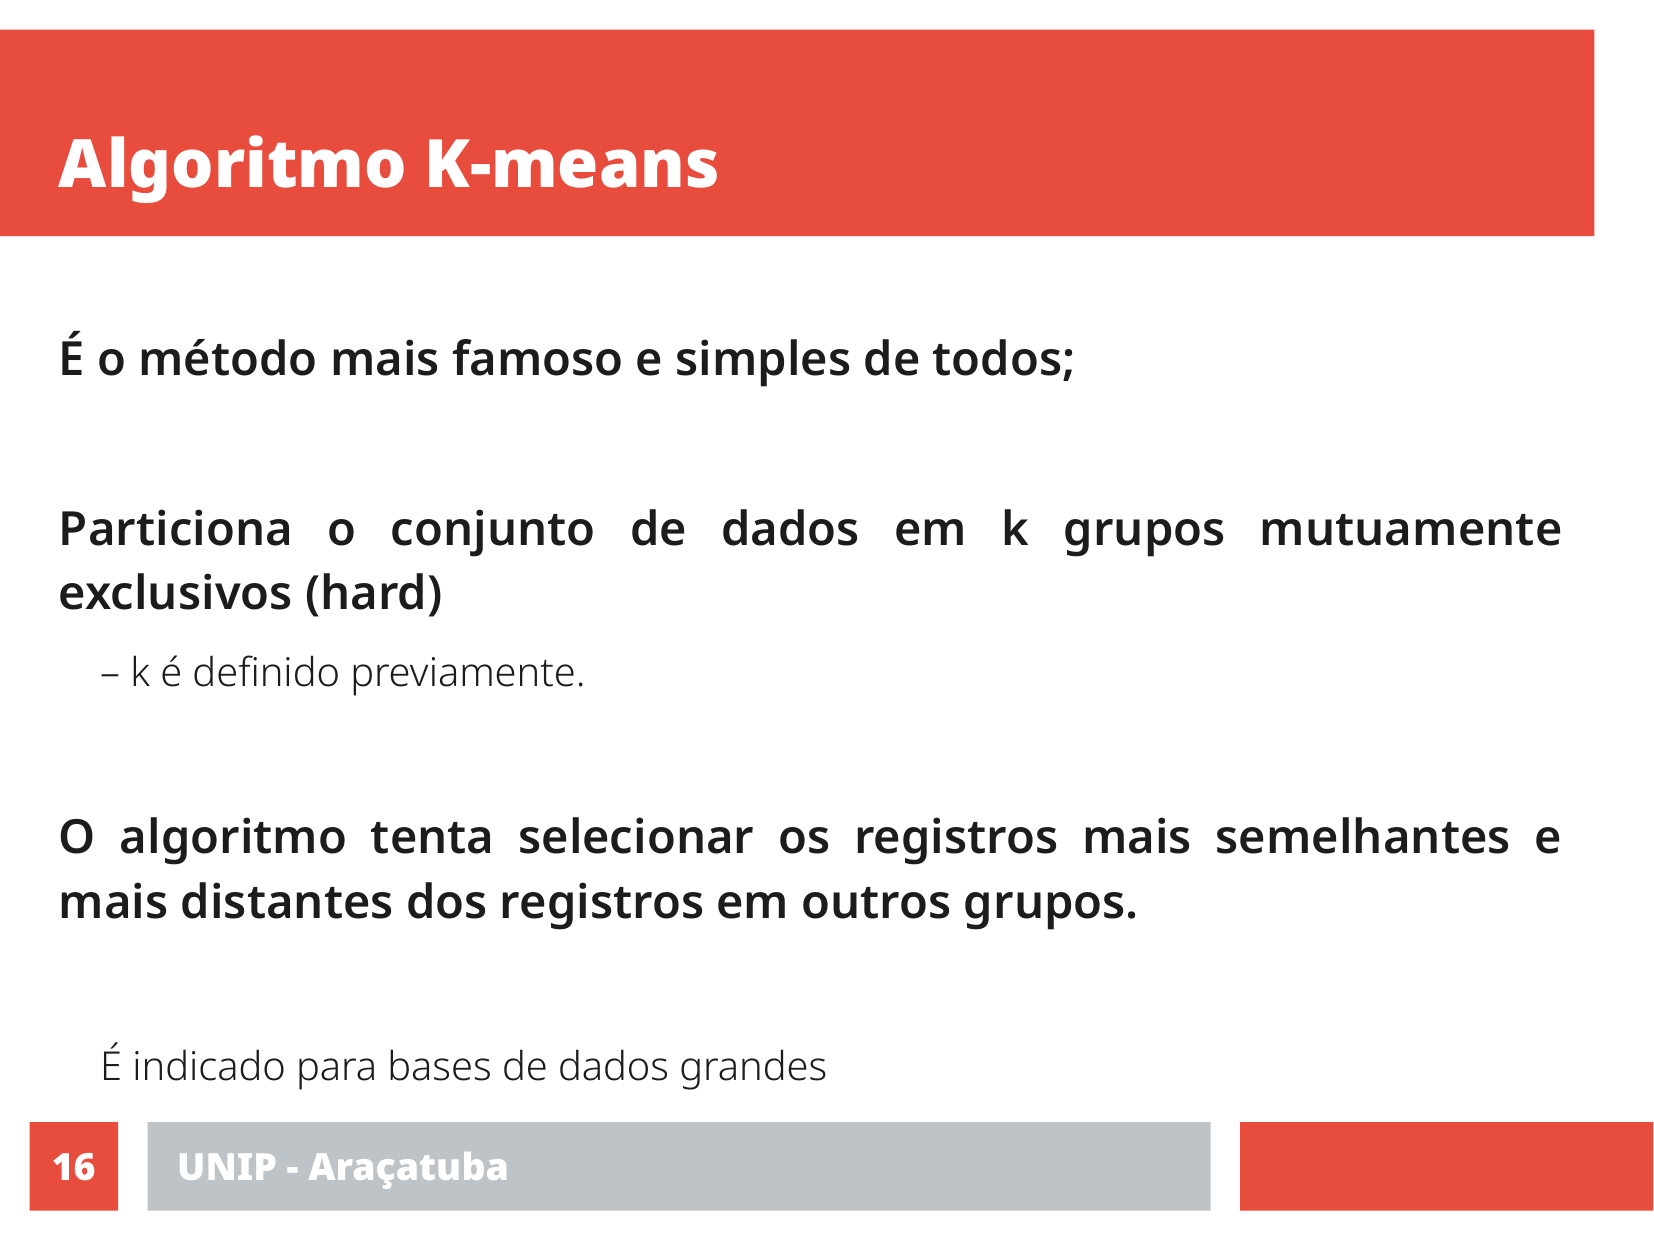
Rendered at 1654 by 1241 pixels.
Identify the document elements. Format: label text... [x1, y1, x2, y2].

list É o método mais famoso e simples de todos; Particiona o conjunto de dados em k grupos mutuamente exclusivos (hard) – k é definido previamente. O algoritmo tenta selecionar os registros mais semelhantes e mais distantes dos registros em outros grupos. É indicado para bases de dados grandes [59, 324, 1565, 1093]
title Algoritmo K-means [59, 59, 1595, 207]
